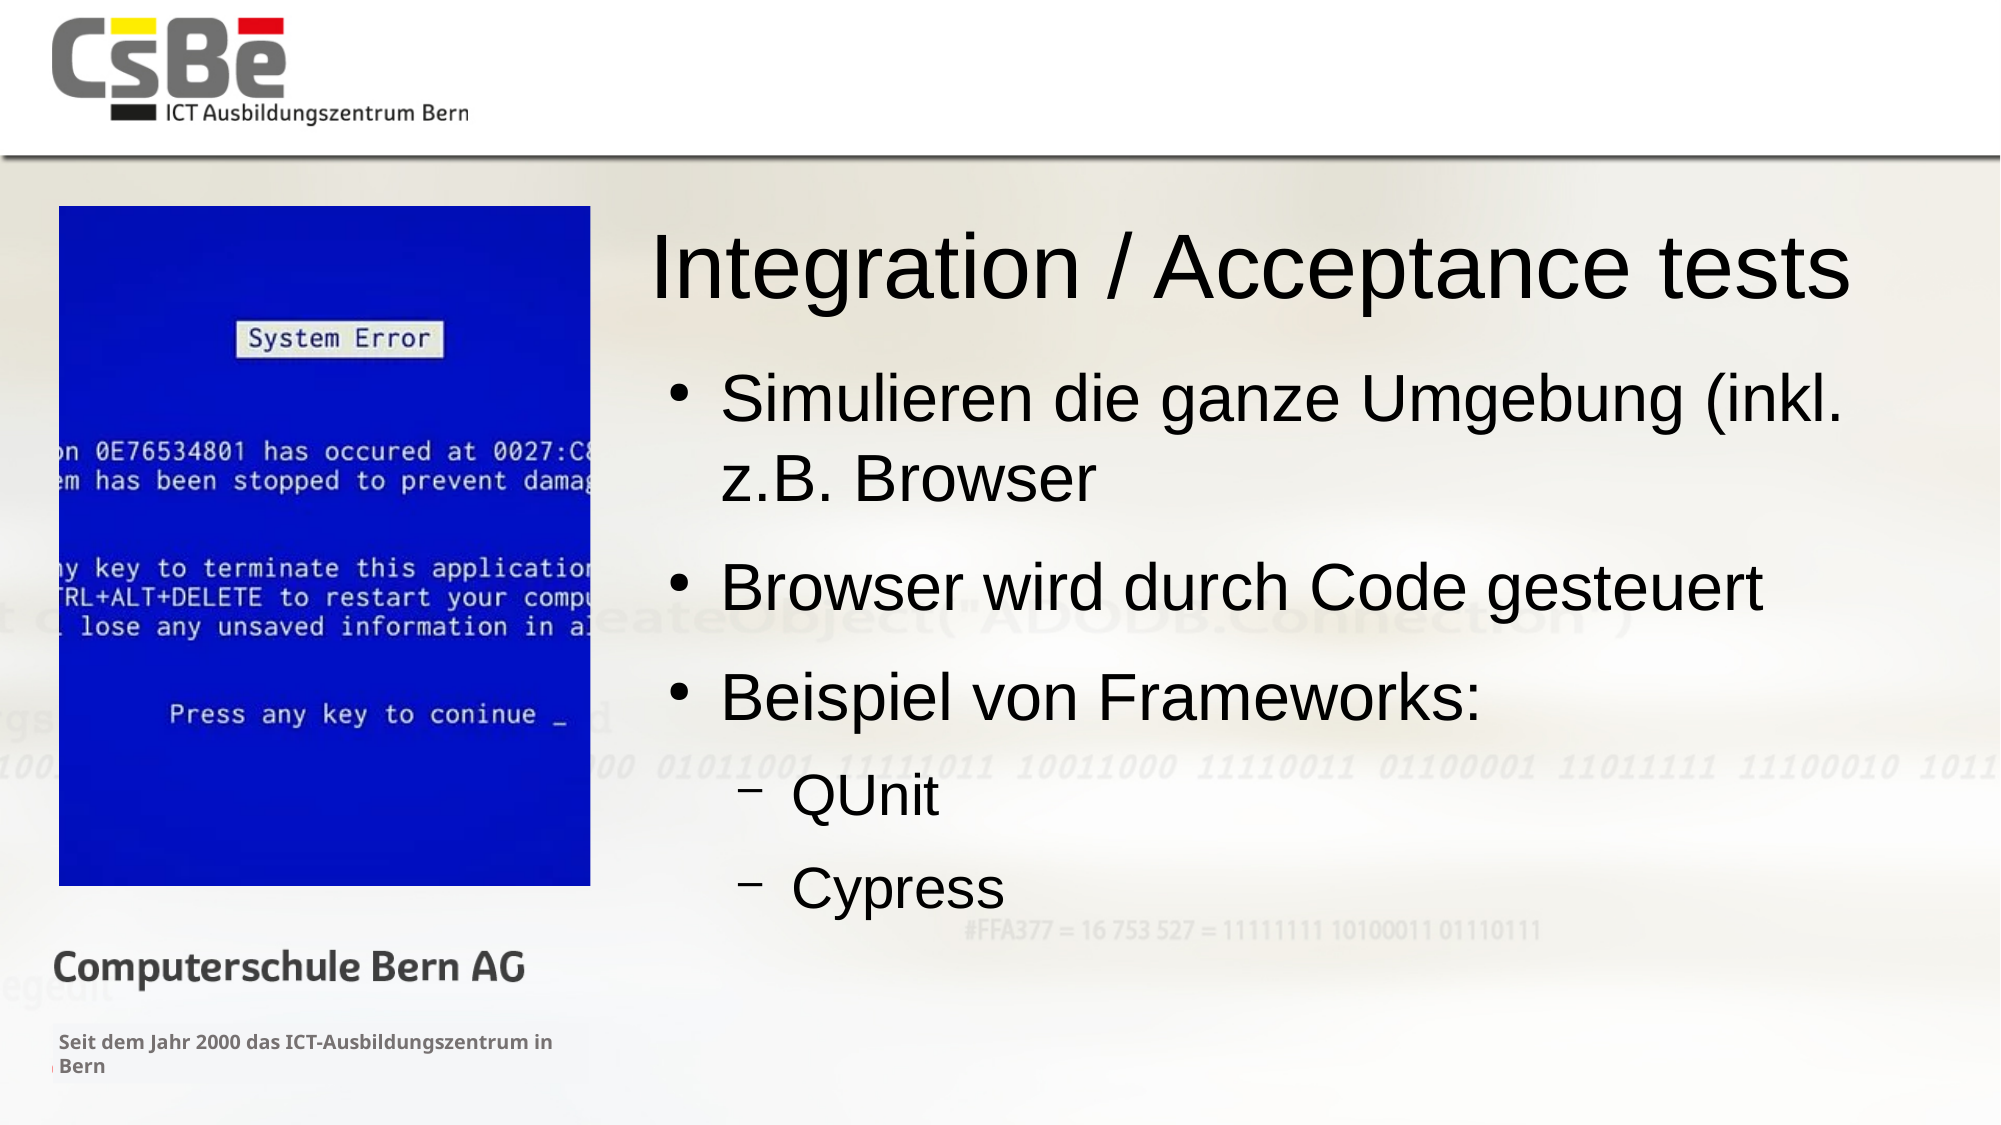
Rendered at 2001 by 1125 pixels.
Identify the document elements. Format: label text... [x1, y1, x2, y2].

picture [0, 0, 2001, 1125]
list Simulieren die ganze Umgebung (inkl. z.B. Browser Browser wird durch Code gesteuert Beispiel von Frameworks: QUnit Cypress [649, 355, 1920, 1004]
list Integration / Acceptance tests [649, 206, 1920, 355]
